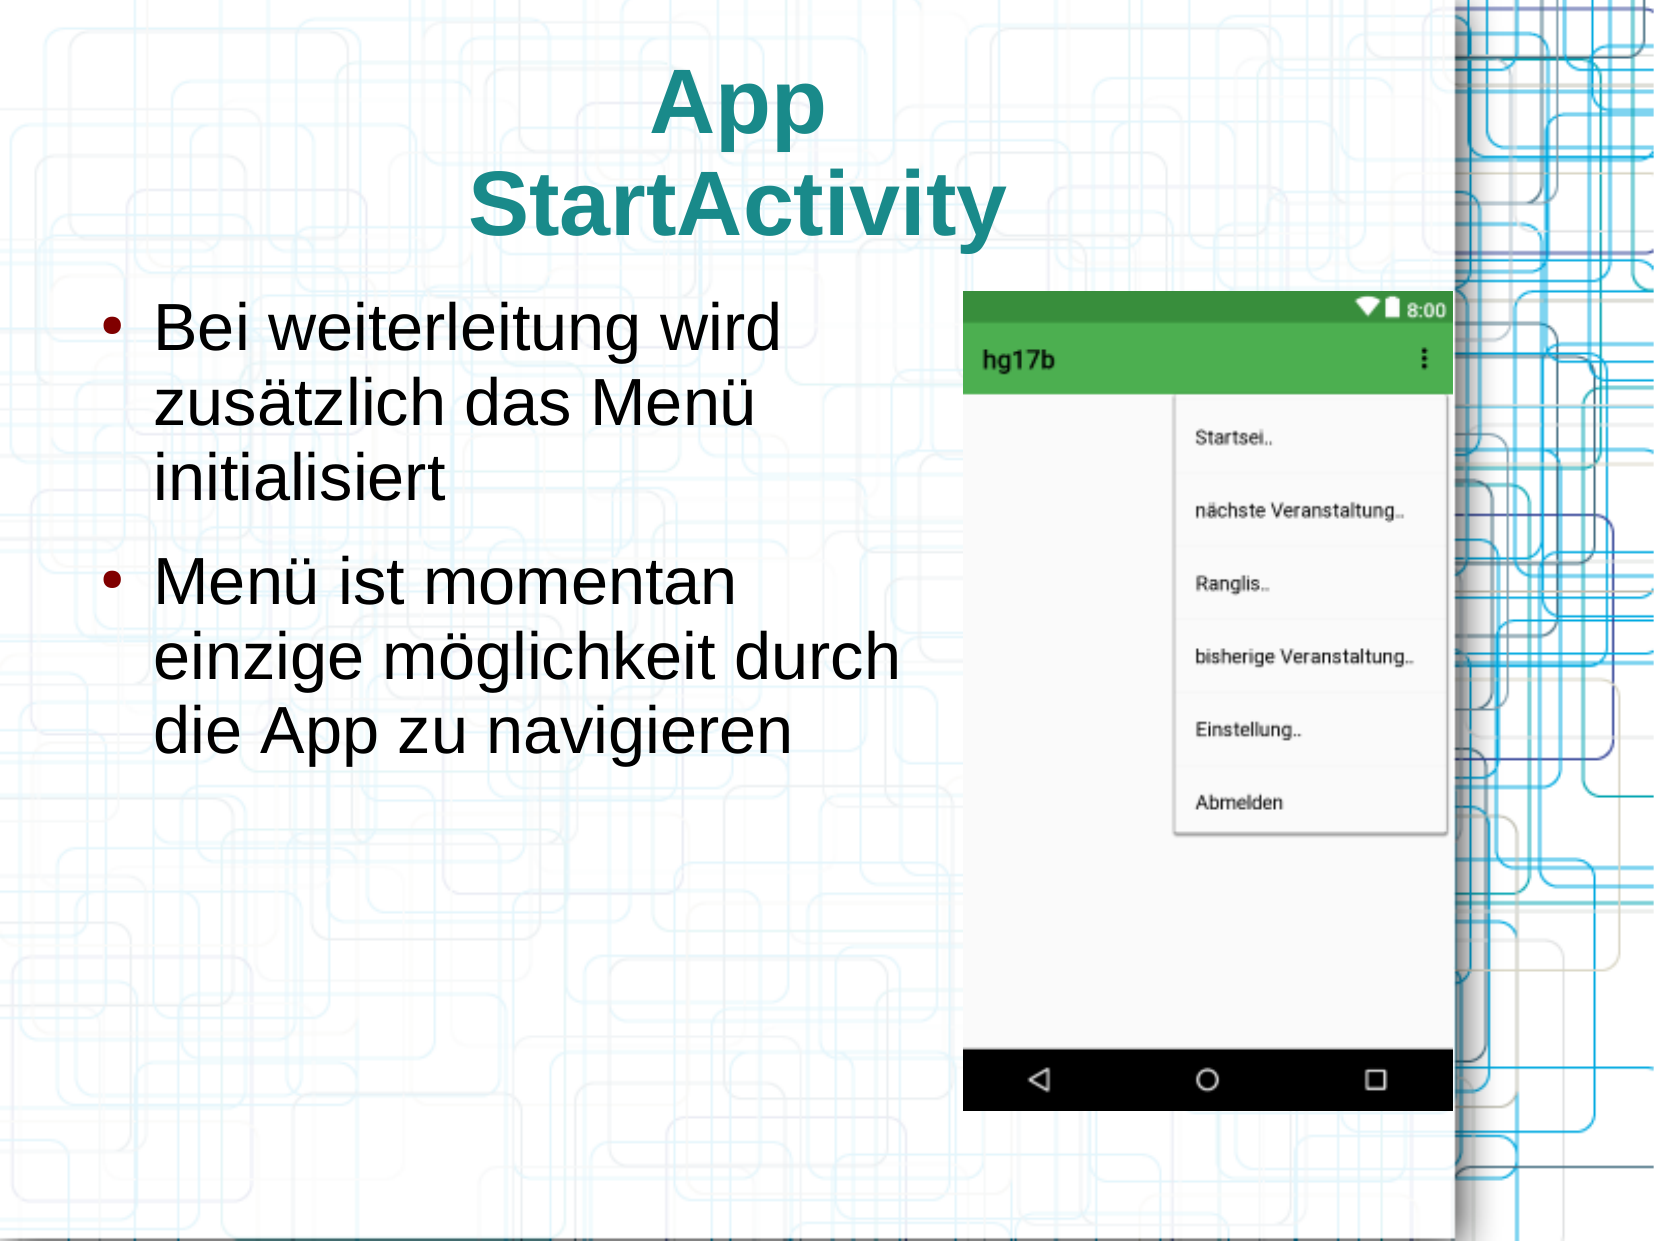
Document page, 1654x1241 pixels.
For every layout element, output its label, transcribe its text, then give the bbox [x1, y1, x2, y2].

picture [0, 0, 1654, 1241]
title App StartActivity [59, 49, 1418, 257]
list Bei weiterleitung wird zusätzlich das Menü initialisiert Menü ist momentan einzige möglichkeit durch die App zu navigieren [82, 290, 957, 1109]
